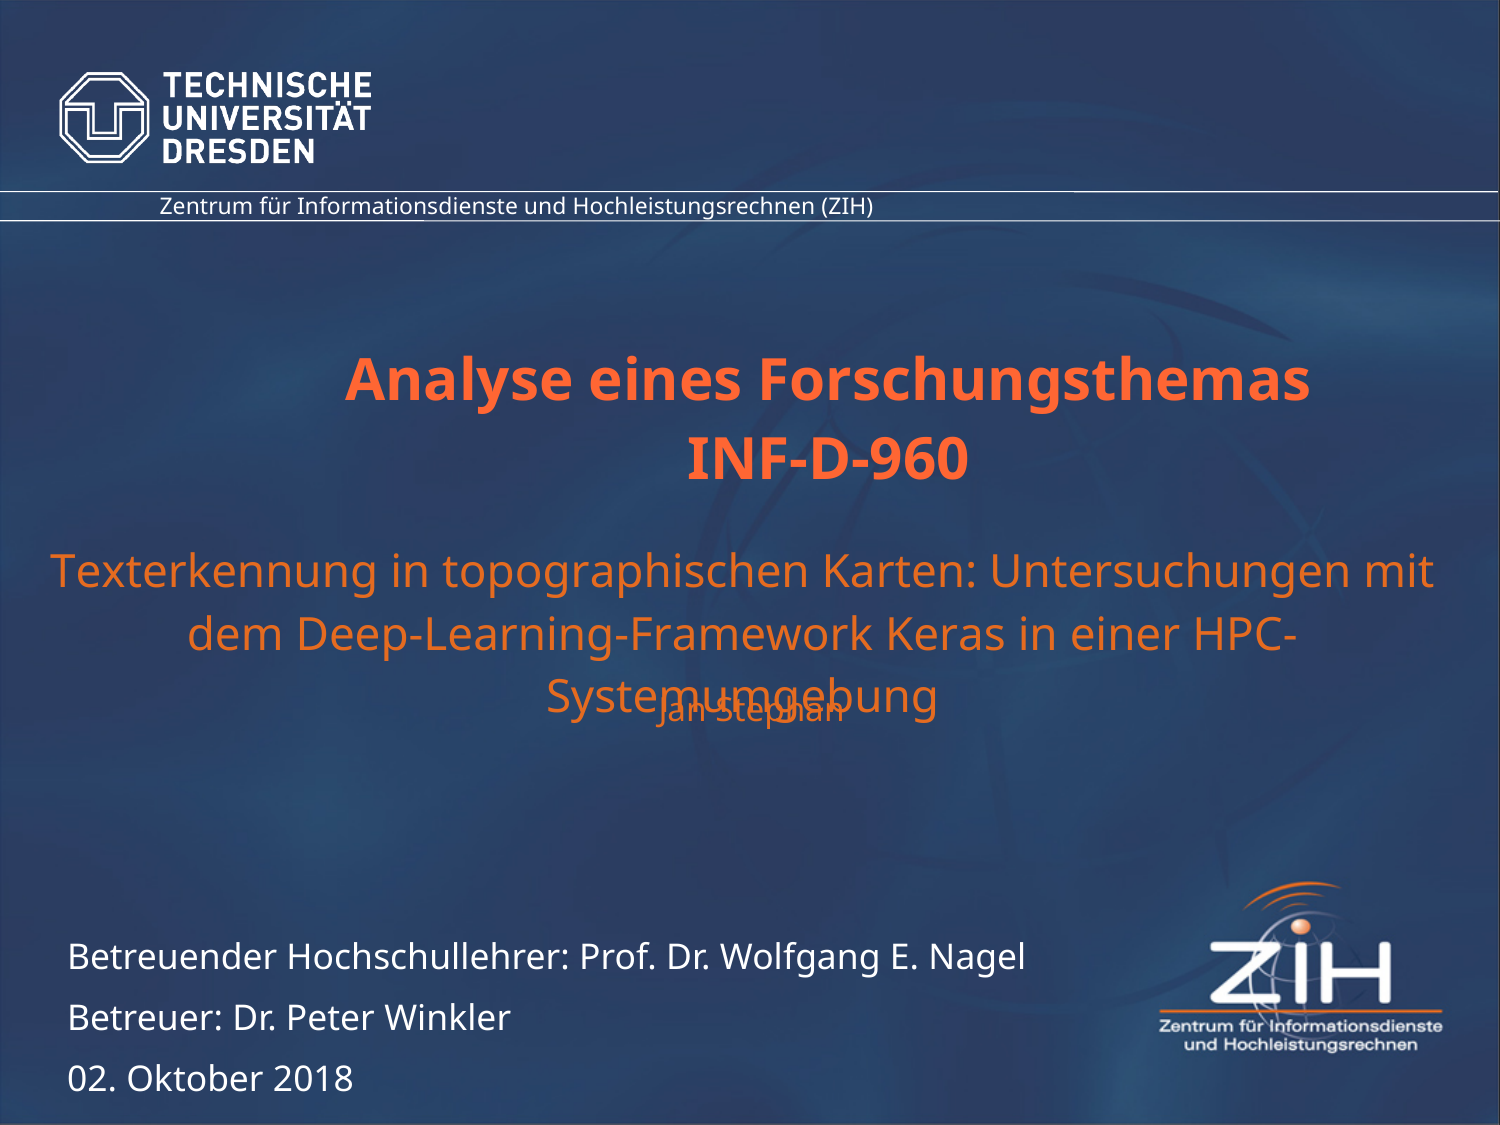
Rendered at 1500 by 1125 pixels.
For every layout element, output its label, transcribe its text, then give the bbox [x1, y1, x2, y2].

text_box Betreuender Hochschullehrer: Prof. Dr. Wolfgang E. Nagel Betreuer: Dr. Peter Winkler 02. Oktober 2018 [52, 950, 1446, 1021]
text_box Texterkennung in topographischen Karten: Untersuchungen mit dem Deep-Learning-Framework Keras in einer HPC-Systemumgebung [35, 531, 1461, 646]
text_box Analyse eines Forschungsthemas INF-D-960 [330, 330, 1182, 505]
text_box Jan Stephan [643, 678, 866, 727]
picture [0, 0, 1500, 220]
picture [0, 222, 1500, 1125]
